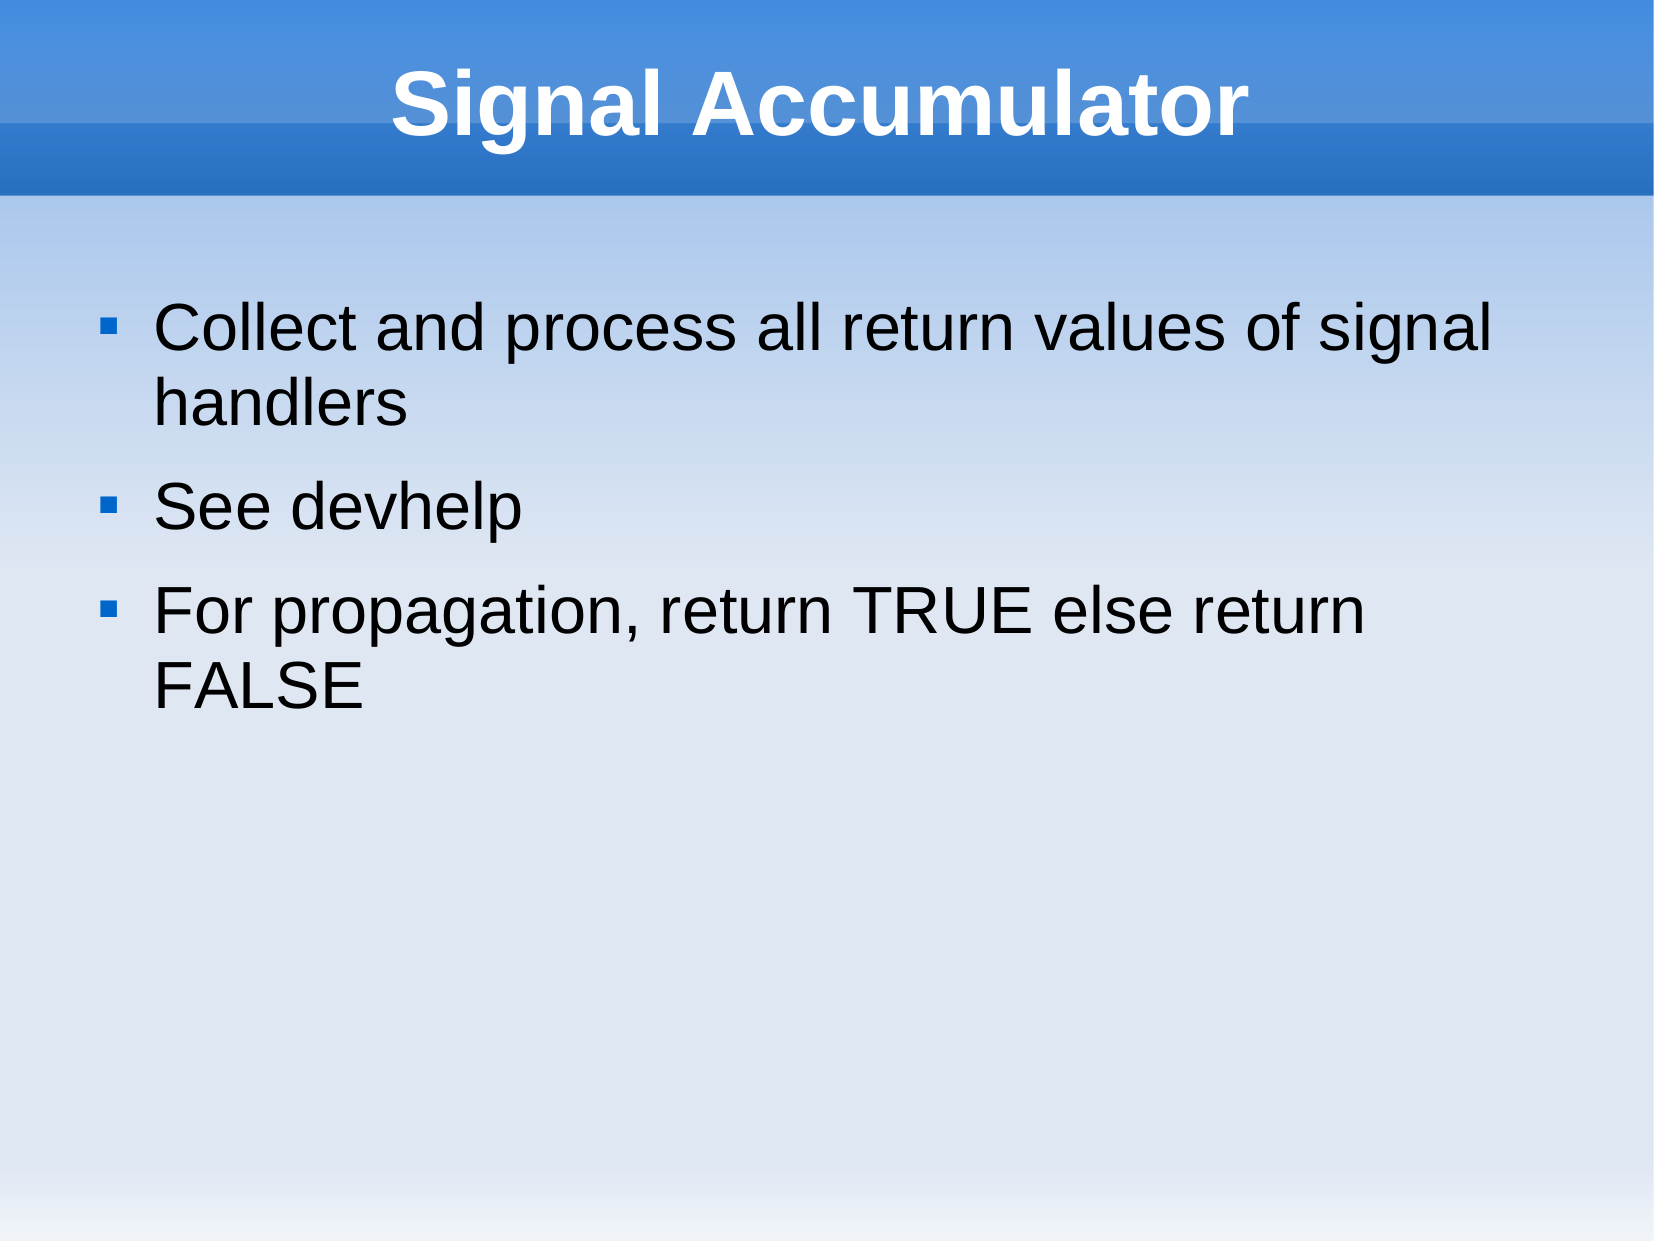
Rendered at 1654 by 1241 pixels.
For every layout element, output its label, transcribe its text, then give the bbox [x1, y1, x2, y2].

list Collect and process all return values of signal handlers See devhelp For propagation, return TRUE else return FALSE [82, 290, 1571, 1094]
title Signal Accumulator [76, 7, 1565, 200]
picture [0, 0, 1654, 1241]
